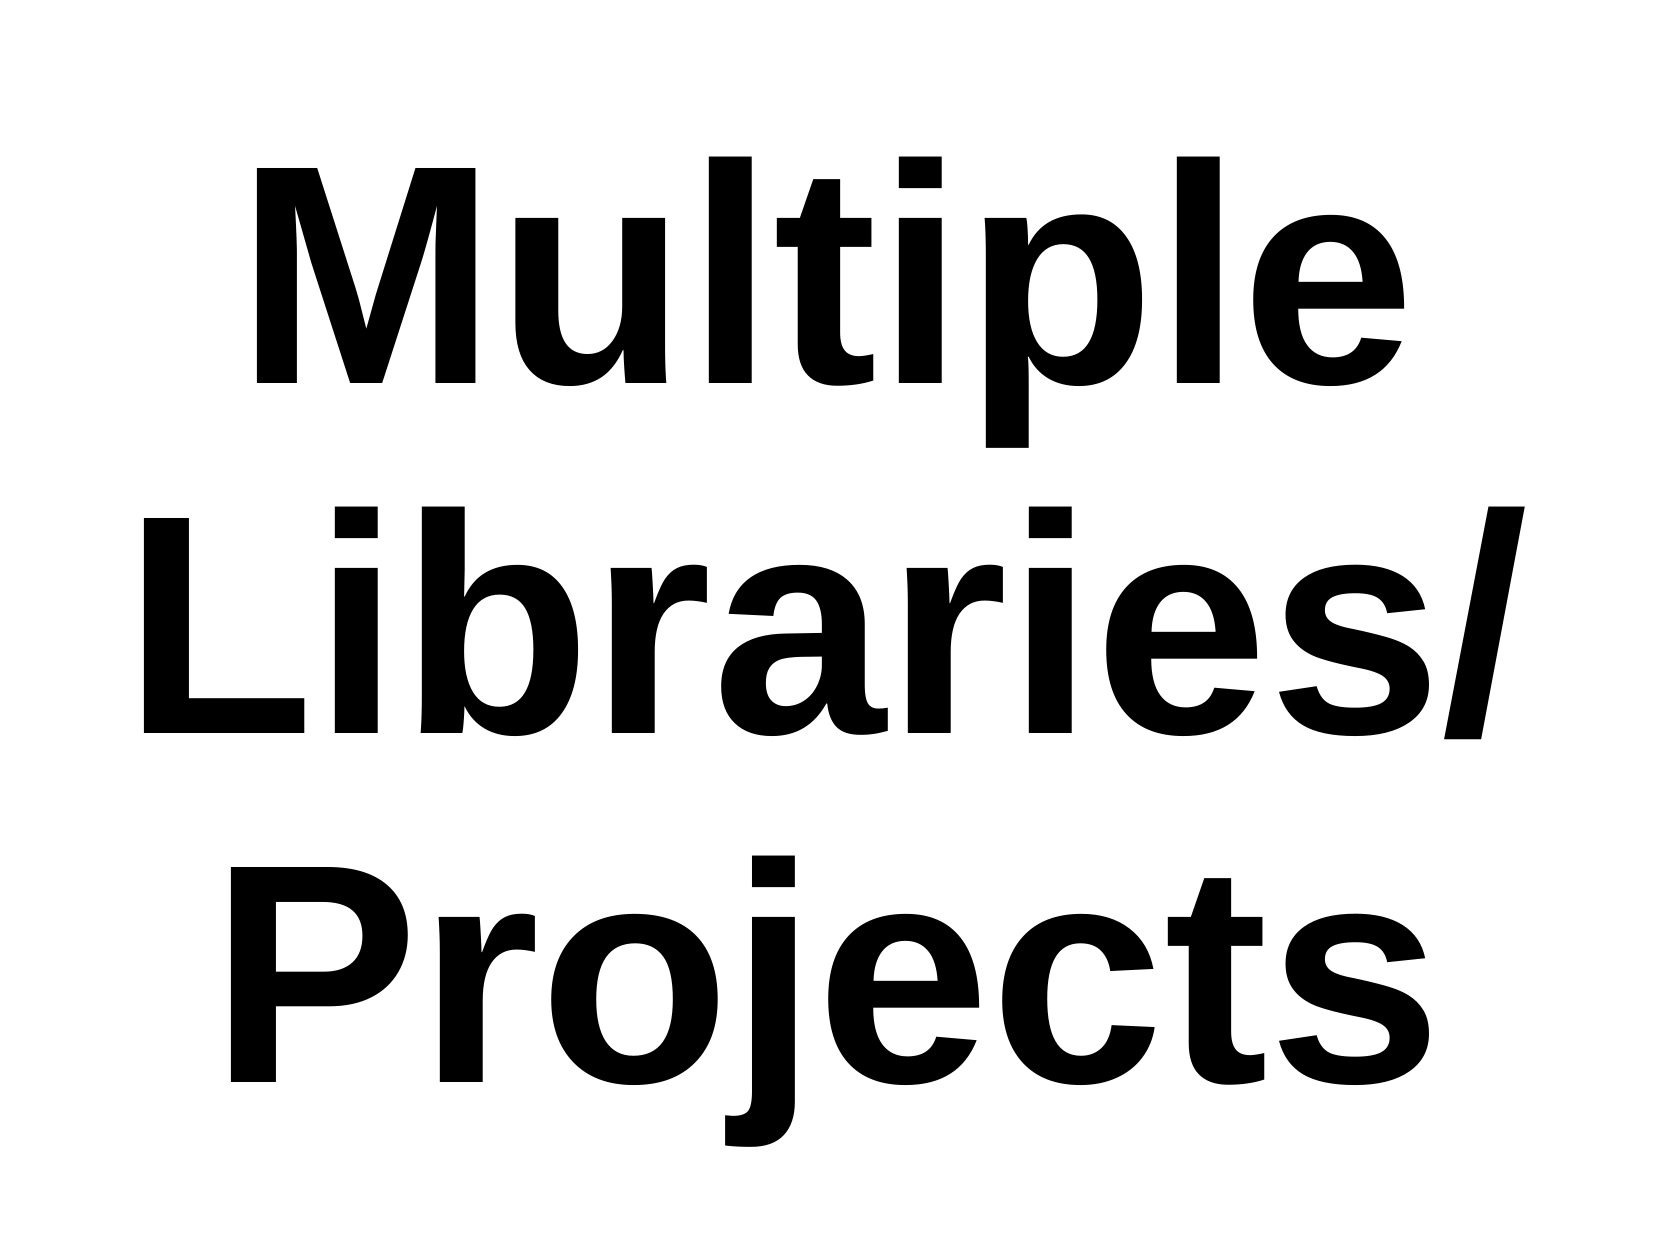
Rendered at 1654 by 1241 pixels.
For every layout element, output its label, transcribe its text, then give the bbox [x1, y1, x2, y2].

title Multiple Libraries/ Projects [82, 49, 1571, 1201]
